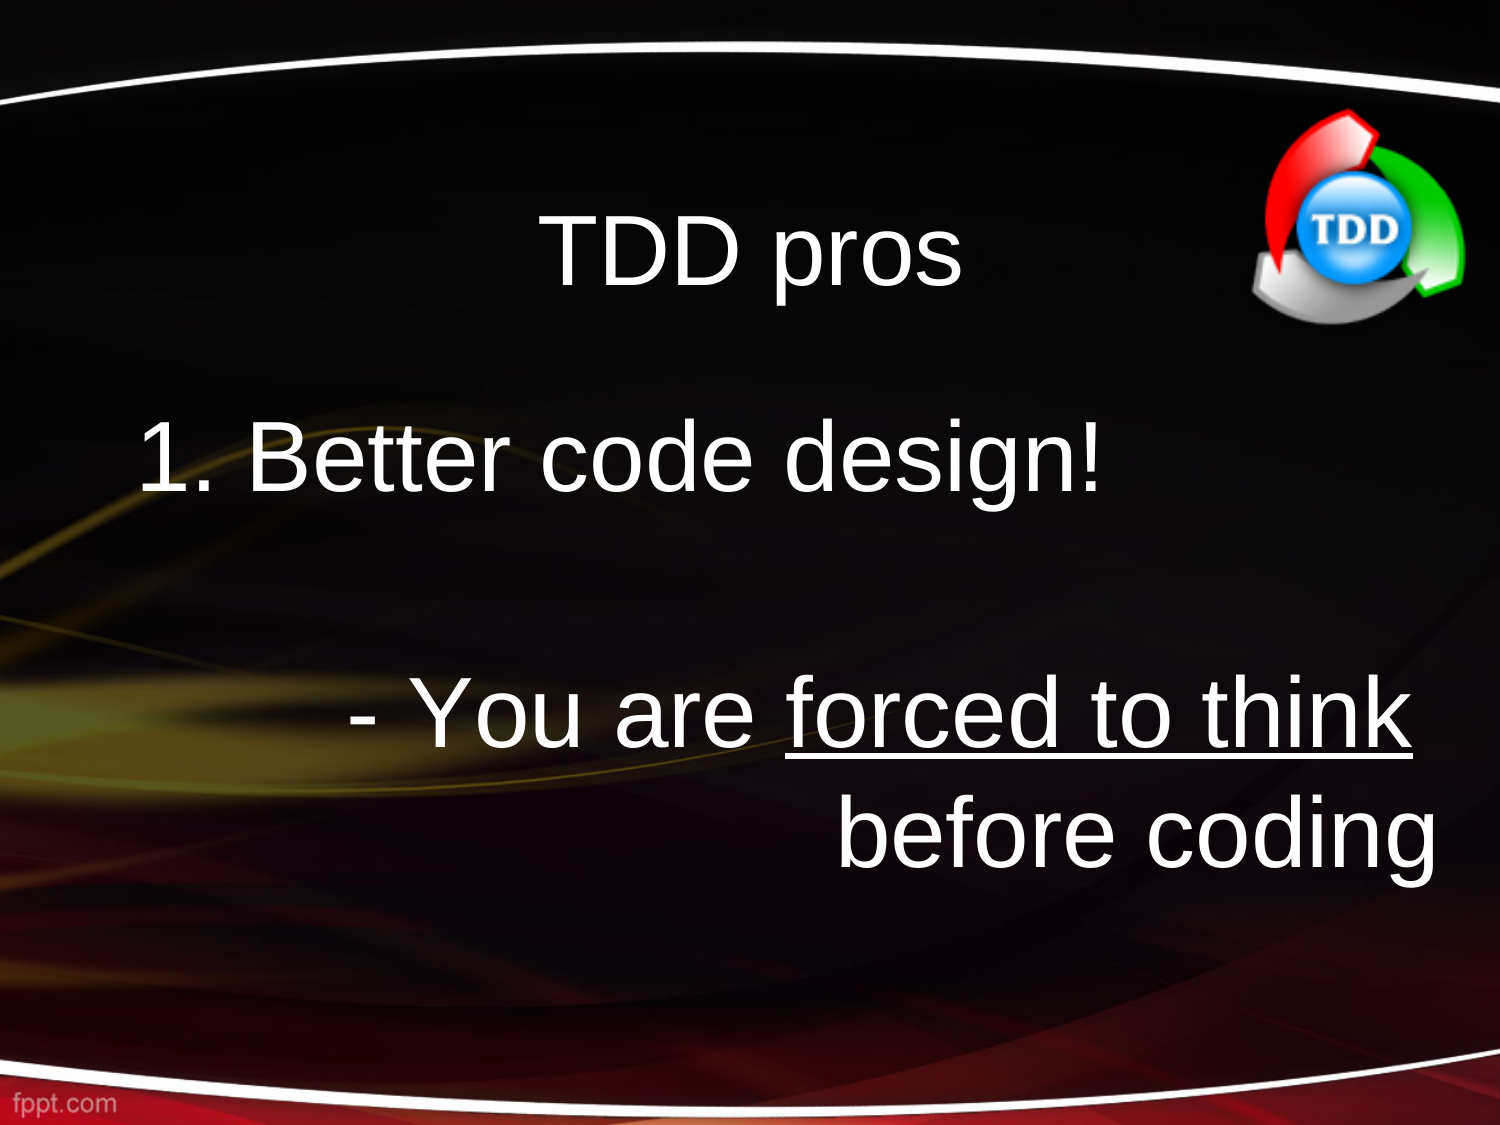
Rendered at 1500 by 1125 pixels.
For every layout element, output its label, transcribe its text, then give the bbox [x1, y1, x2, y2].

list TDD pros [65, 70, 1382, 421]
list - You are forced to think before coding [139, 639, 1456, 896]
picture [0, 0, 1500, 1125]
list 1. Better code design! [64, 360, 1381, 544]
